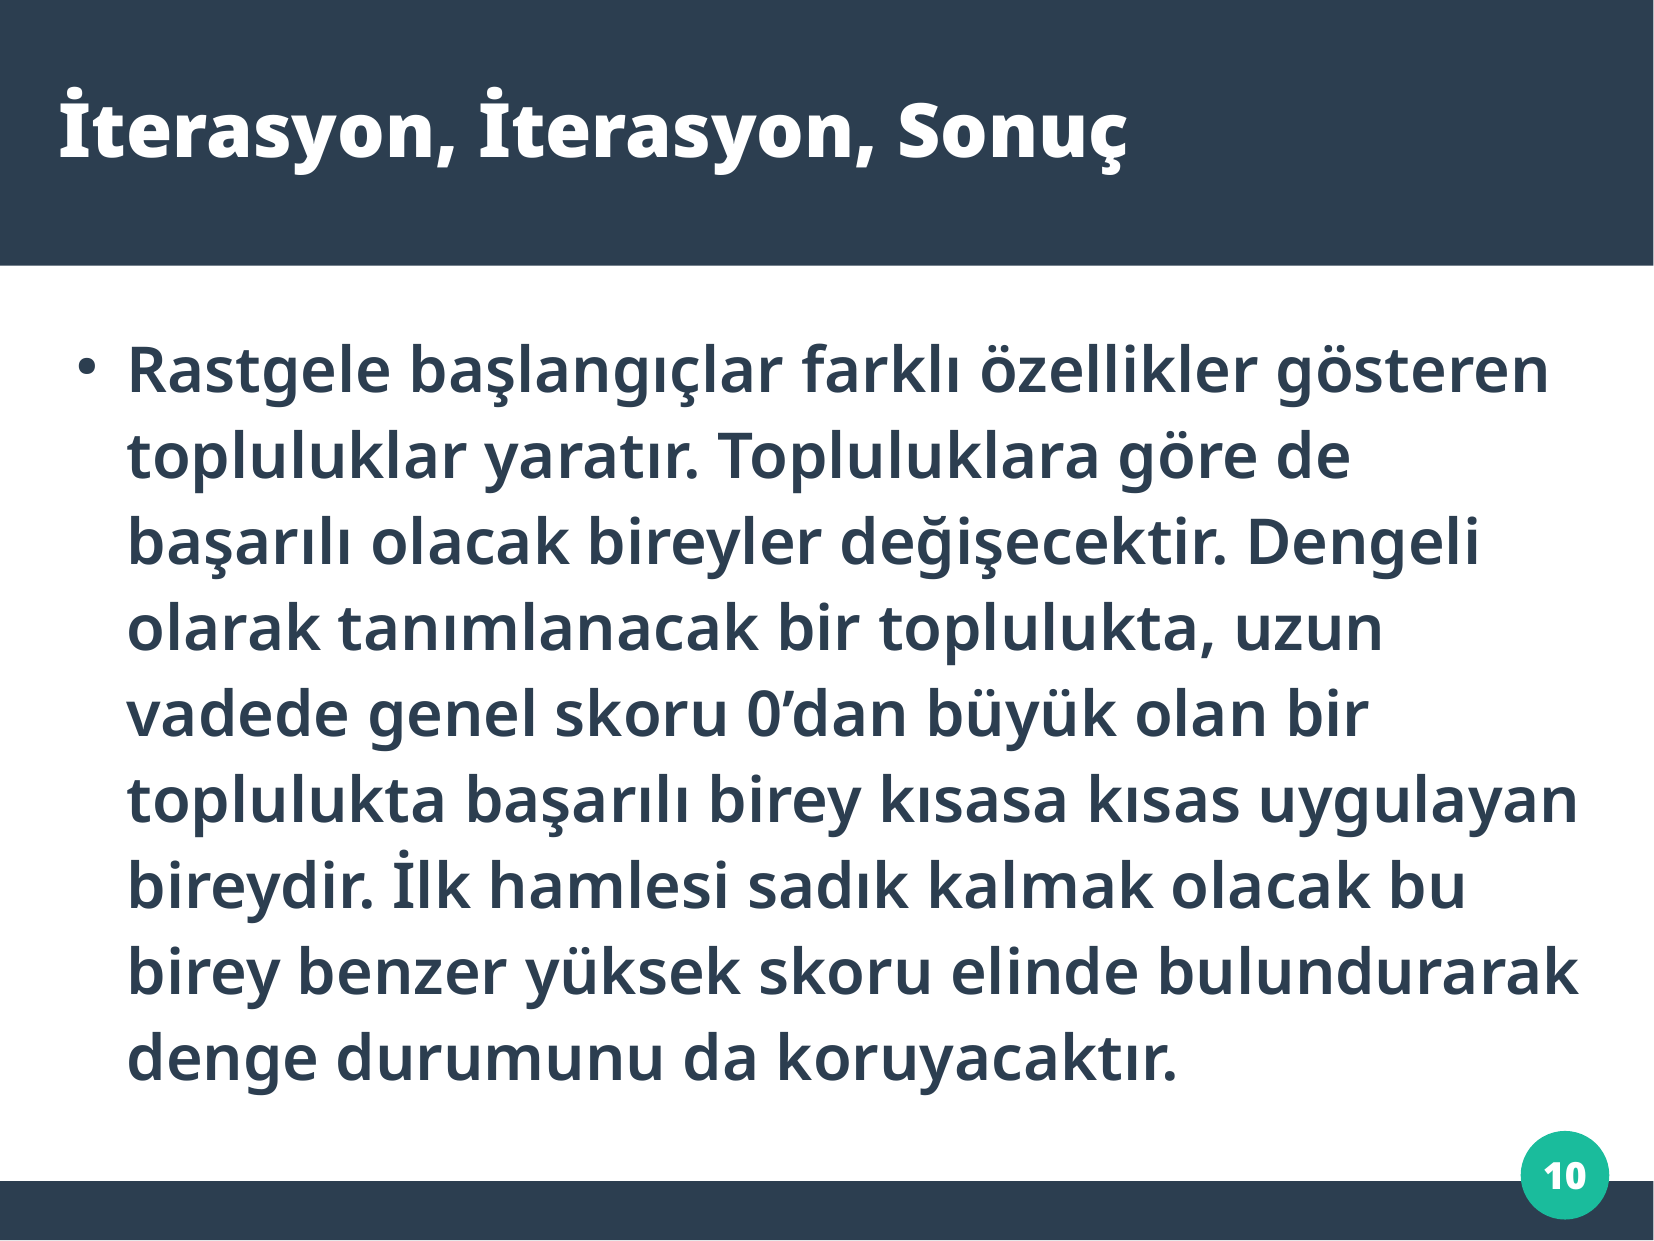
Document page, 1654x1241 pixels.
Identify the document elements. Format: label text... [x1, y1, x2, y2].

title İterasyon, İterasyon, Sonuç [59, 49, 1595, 207]
list Rastgele başlangıçlar farklı özellikler gösteren topluluklar yaratır. Topluluklara göre de başarılı olacak bireyler değişecektir. Dengeli olarak tanımlanacak bir toplulukta, uzun vadede genel skoru 0’dan büyük olan bir toplulukta başarılı birey kısasa kısas uygulayan bireydir. İlk hamlesi sadık kalmak olacak bu birey benzer yüksek skoru elinde bulundurarak denge durumunu da koruyacaktır. [59, 324, 1595, 1152]
